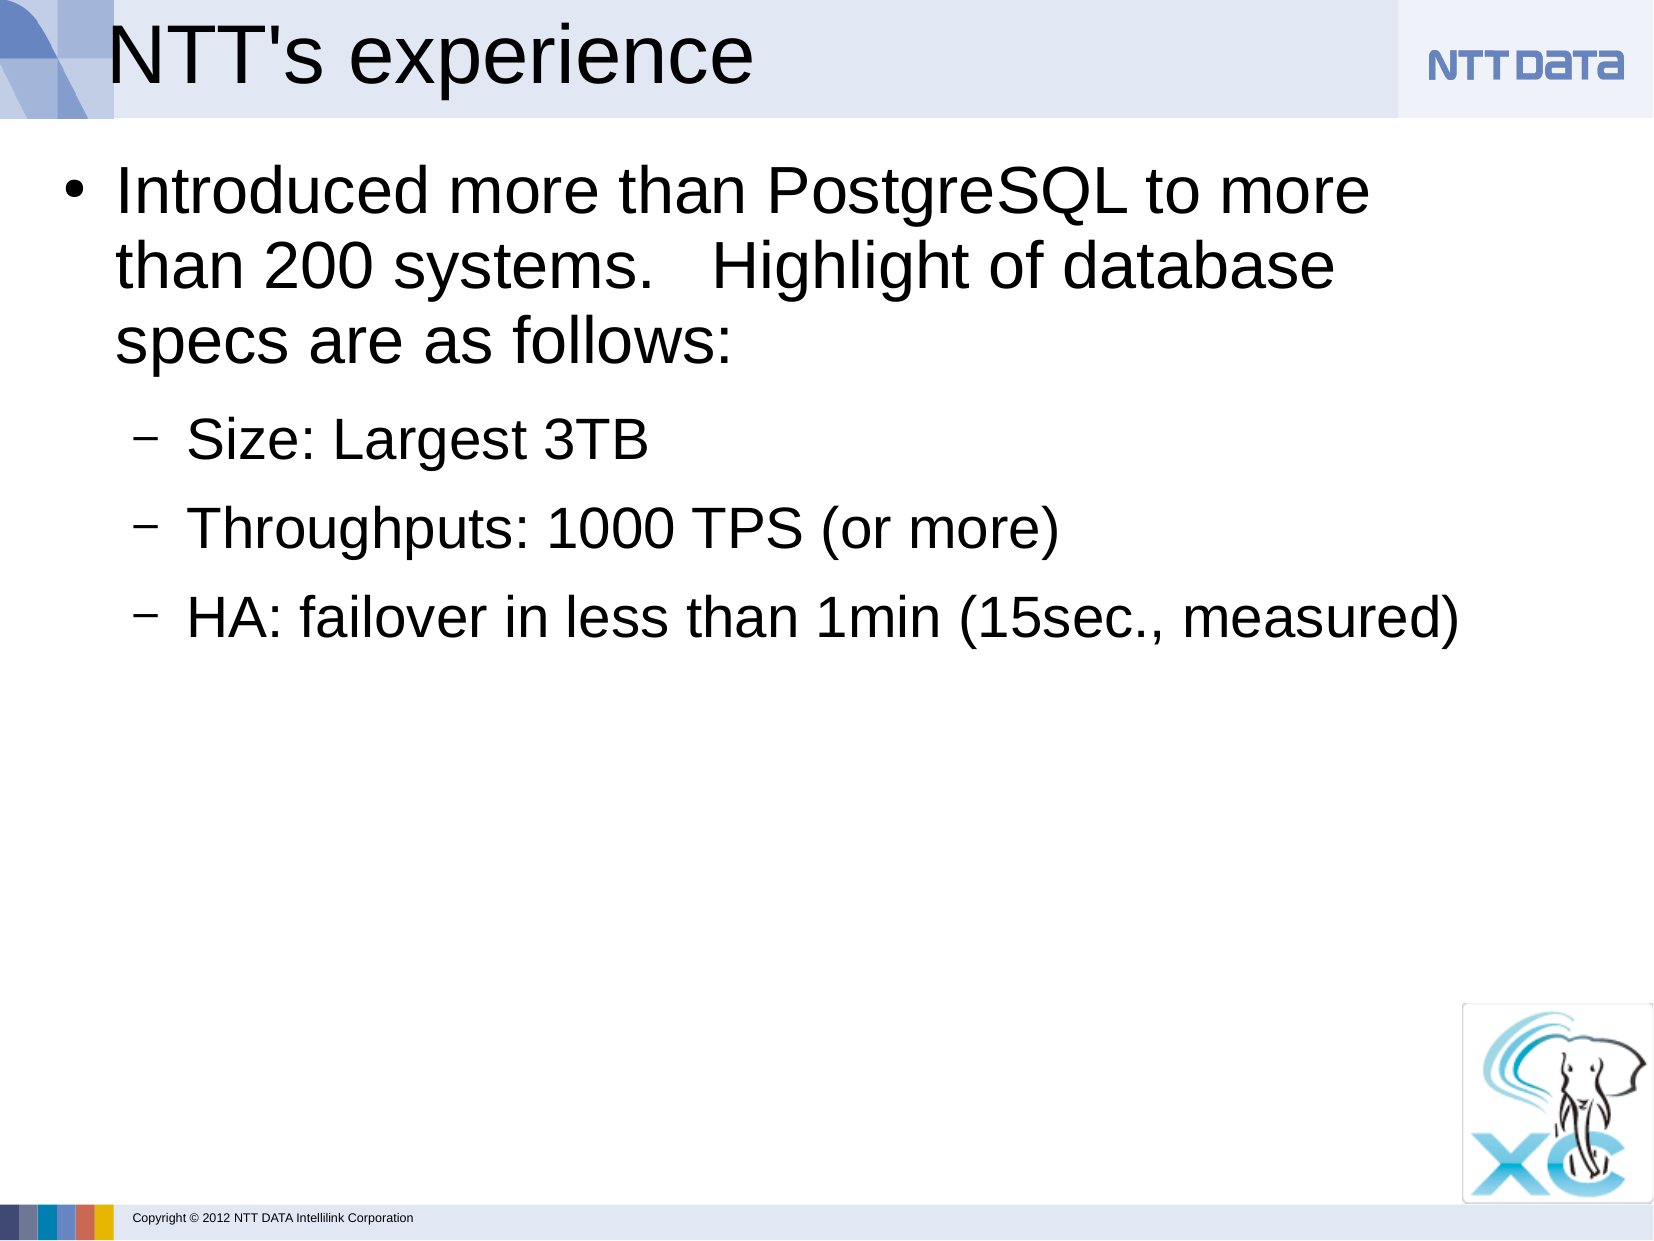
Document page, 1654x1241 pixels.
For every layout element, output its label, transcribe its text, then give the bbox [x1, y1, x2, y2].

picture [0, 0, 114, 119]
list Introduced more than PostgreSQL to more than 200 systems. Highlight of database specs are as follows: Size: Largest 3TB Throughputs: 1000 TPS (or more) HA: failover in less than 1min (15sec., measured) [44, 153, 1501, 1182]
picture [1429, 50, 1624, 80]
title NTT's experience [106, 7, 1399, 101]
picture [1462, 1003, 1654, 1204]
